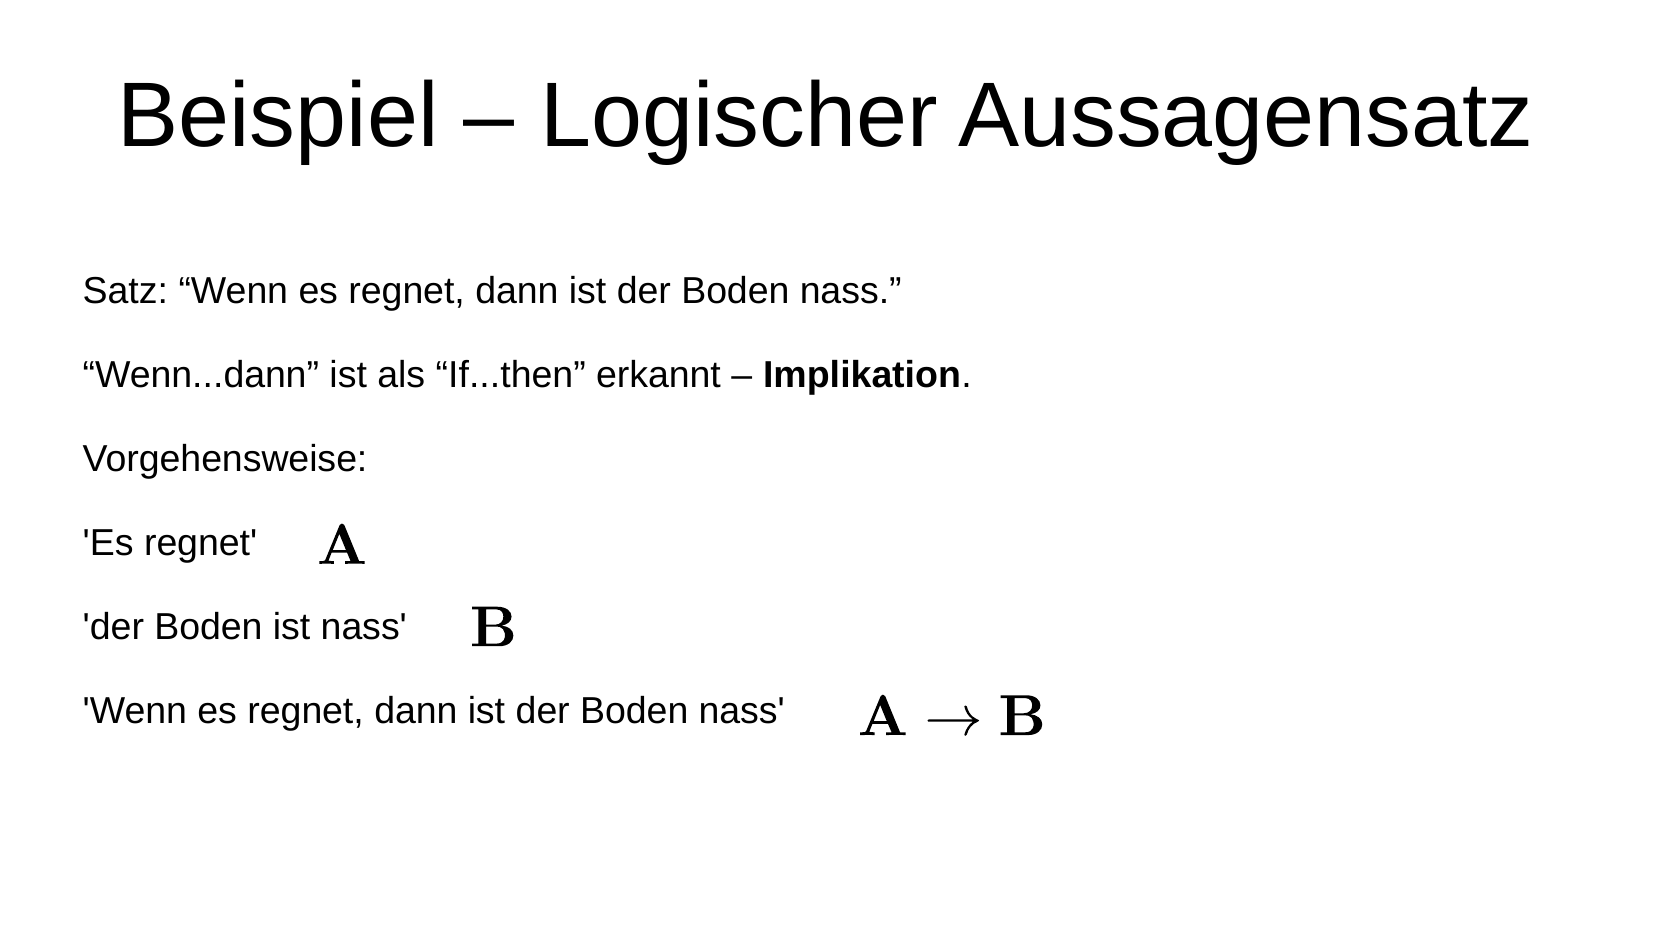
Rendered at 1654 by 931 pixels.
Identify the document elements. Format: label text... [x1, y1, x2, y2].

title Beispiel – Logischer Aussagensatz [82, 37, 1571, 193]
text_box [472, 606, 514, 647]
text_box [319, 523, 365, 564]
subtitle Satz: “Wenn es regnet, dann ist der Boden nass.” “Wenn...dann” ist als “If...then” erkannt – Implikation. Vorgehensweise: 'Es regnet' 'der Boden ist nass' 'Wenn es regnet, dann ist der Boden nass' [82, 195, 1571, 807]
text_box [860, 694, 1043, 736]
